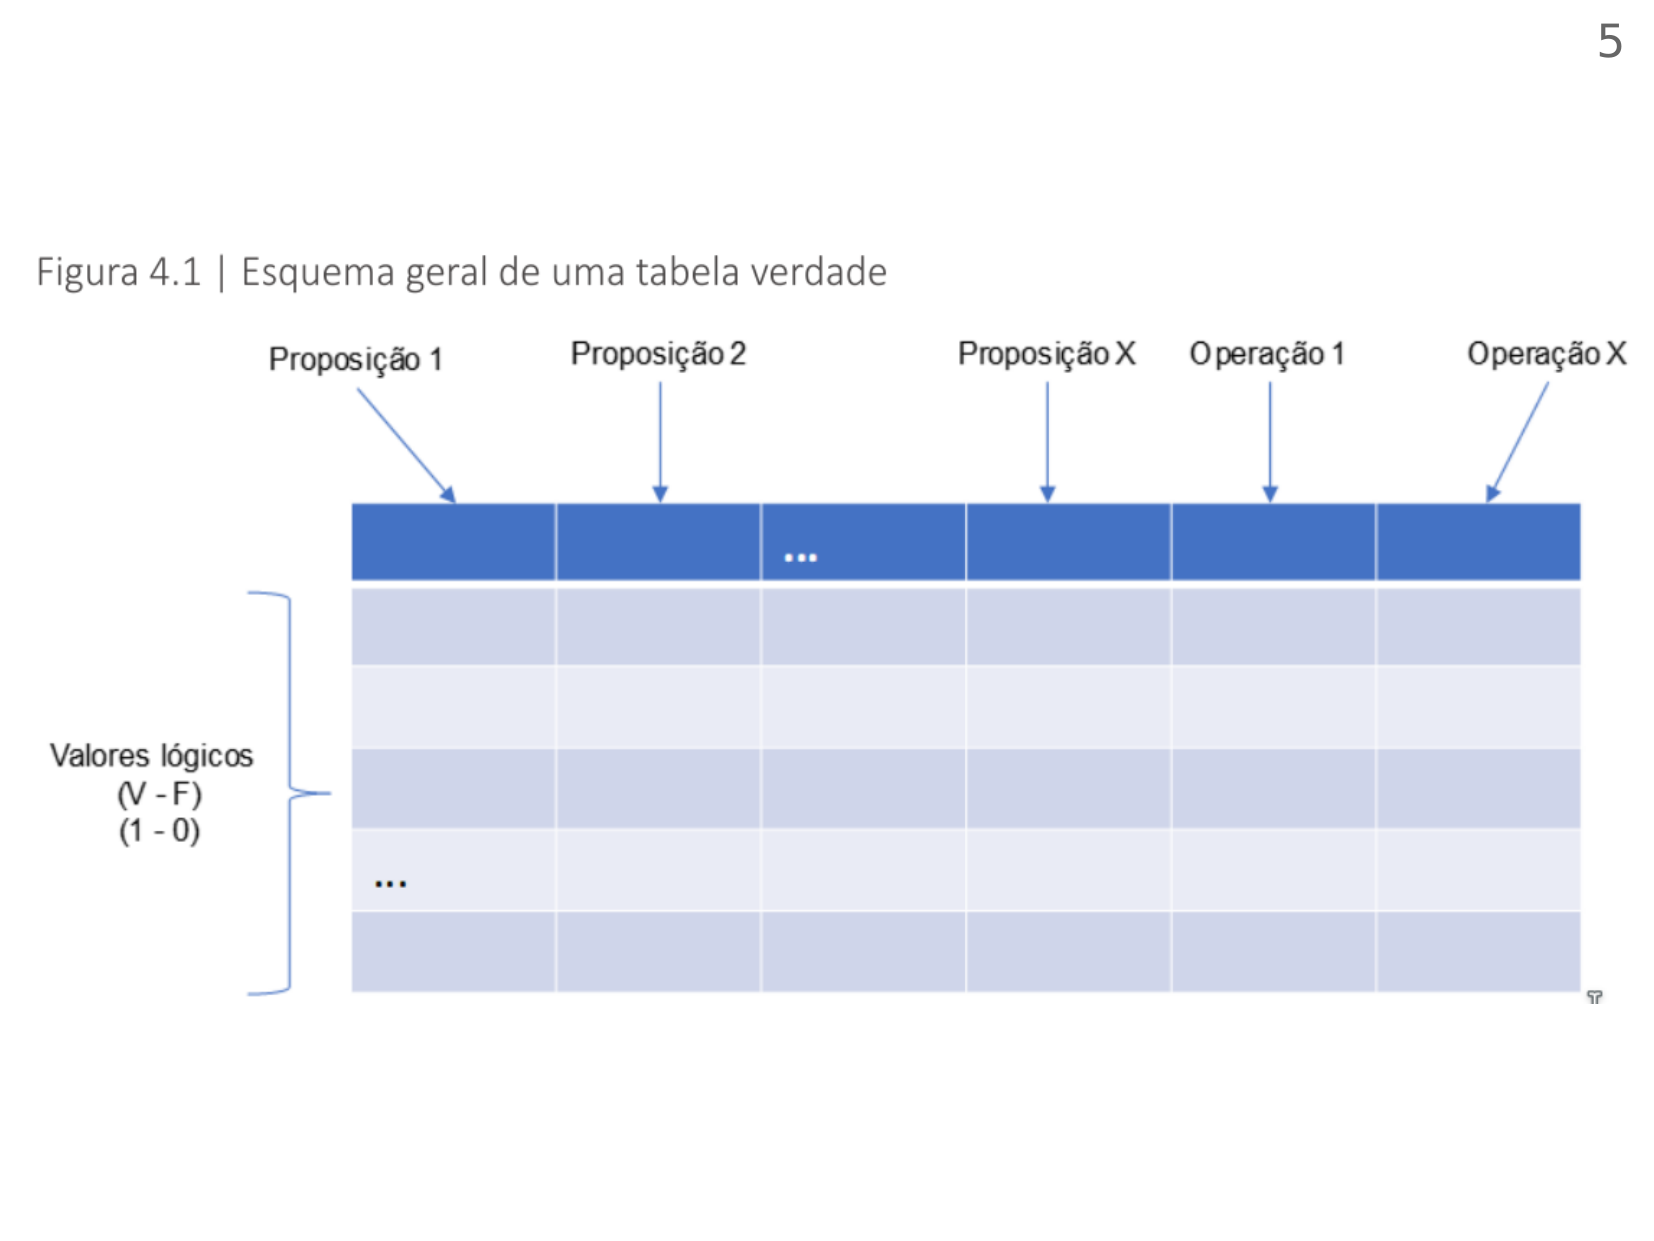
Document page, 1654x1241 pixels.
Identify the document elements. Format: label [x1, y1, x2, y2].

picture [27, 251, 1630, 1004]
